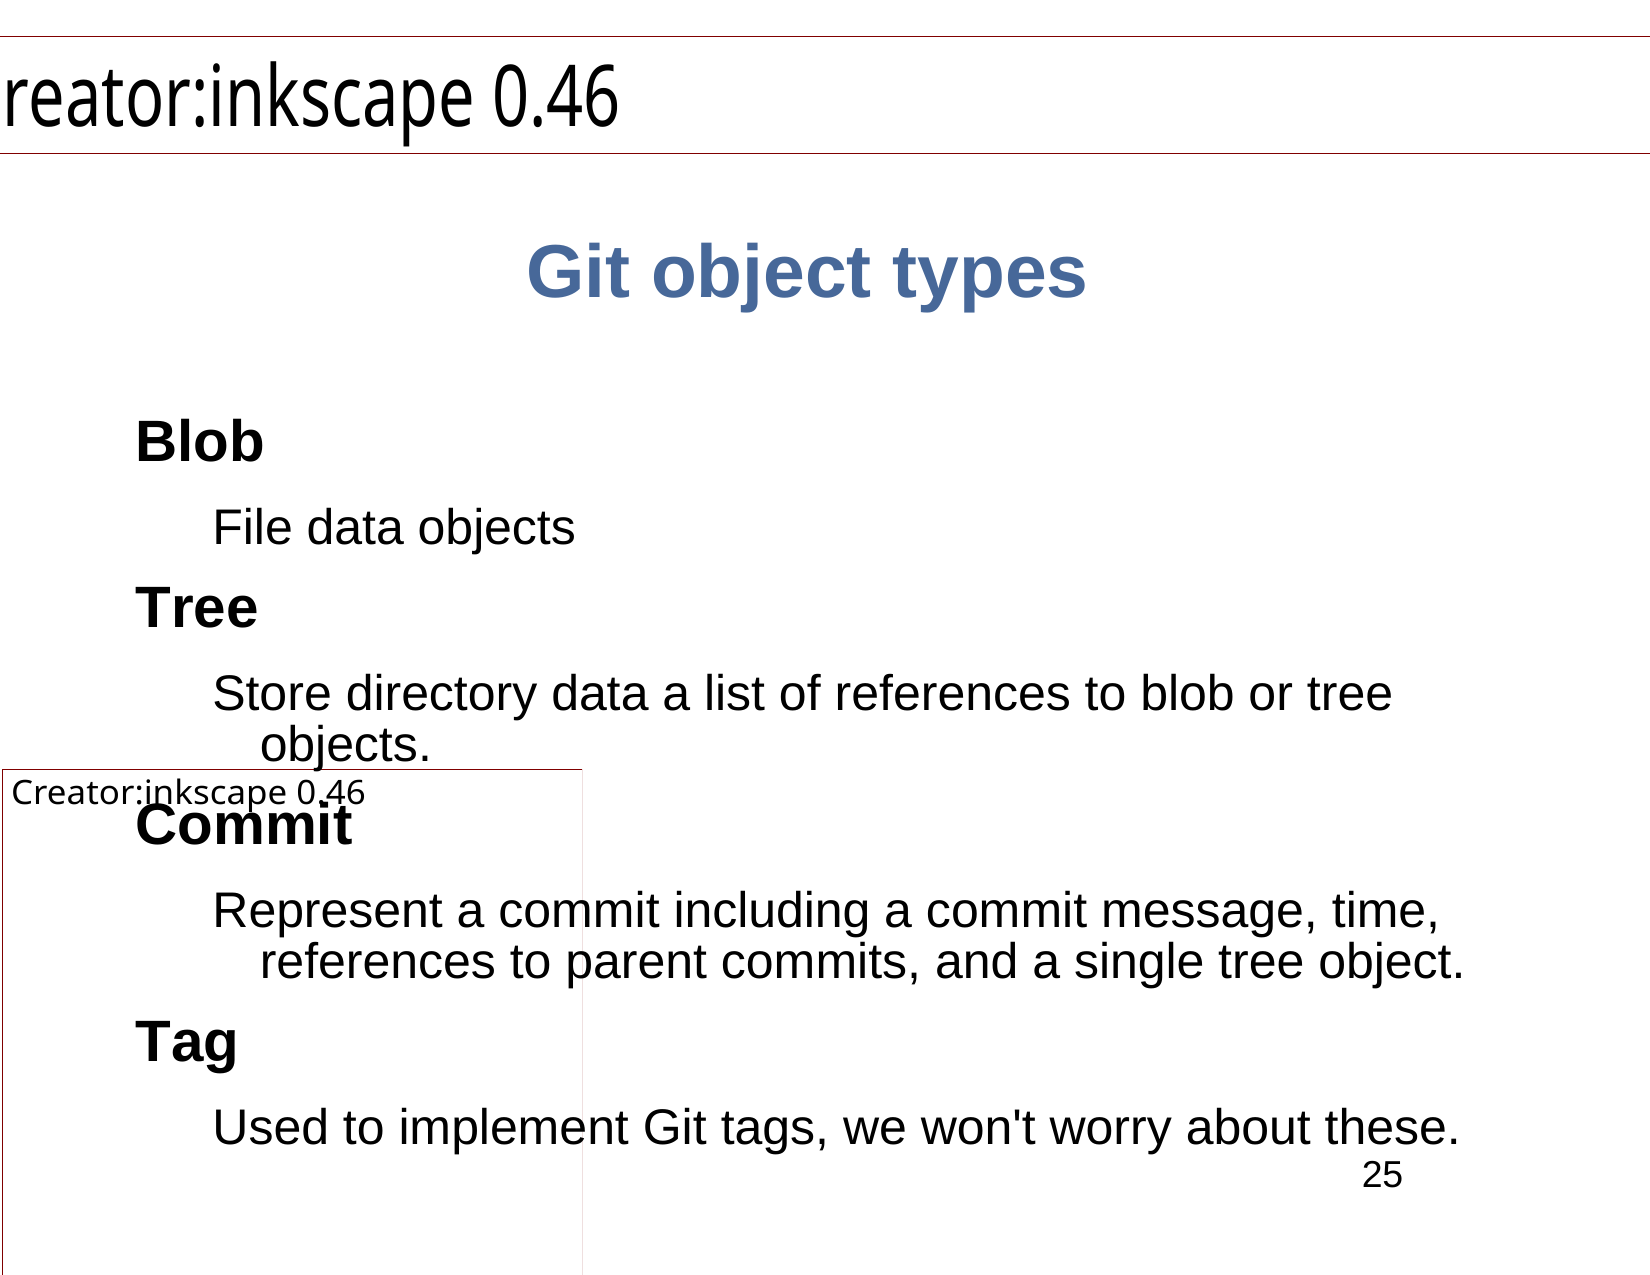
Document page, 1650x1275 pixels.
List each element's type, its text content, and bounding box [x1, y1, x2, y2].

list Blob File data objects Tree Store directory data a list of references to blob or tree objects. Commit Represent a commit including a commit message, time, references to parent commits, and a single tree object. Tag Used to implement Git tags, we won't worry about these. [118, 413, 1498, 1211]
title Git object types [118, 177, 1498, 371]
